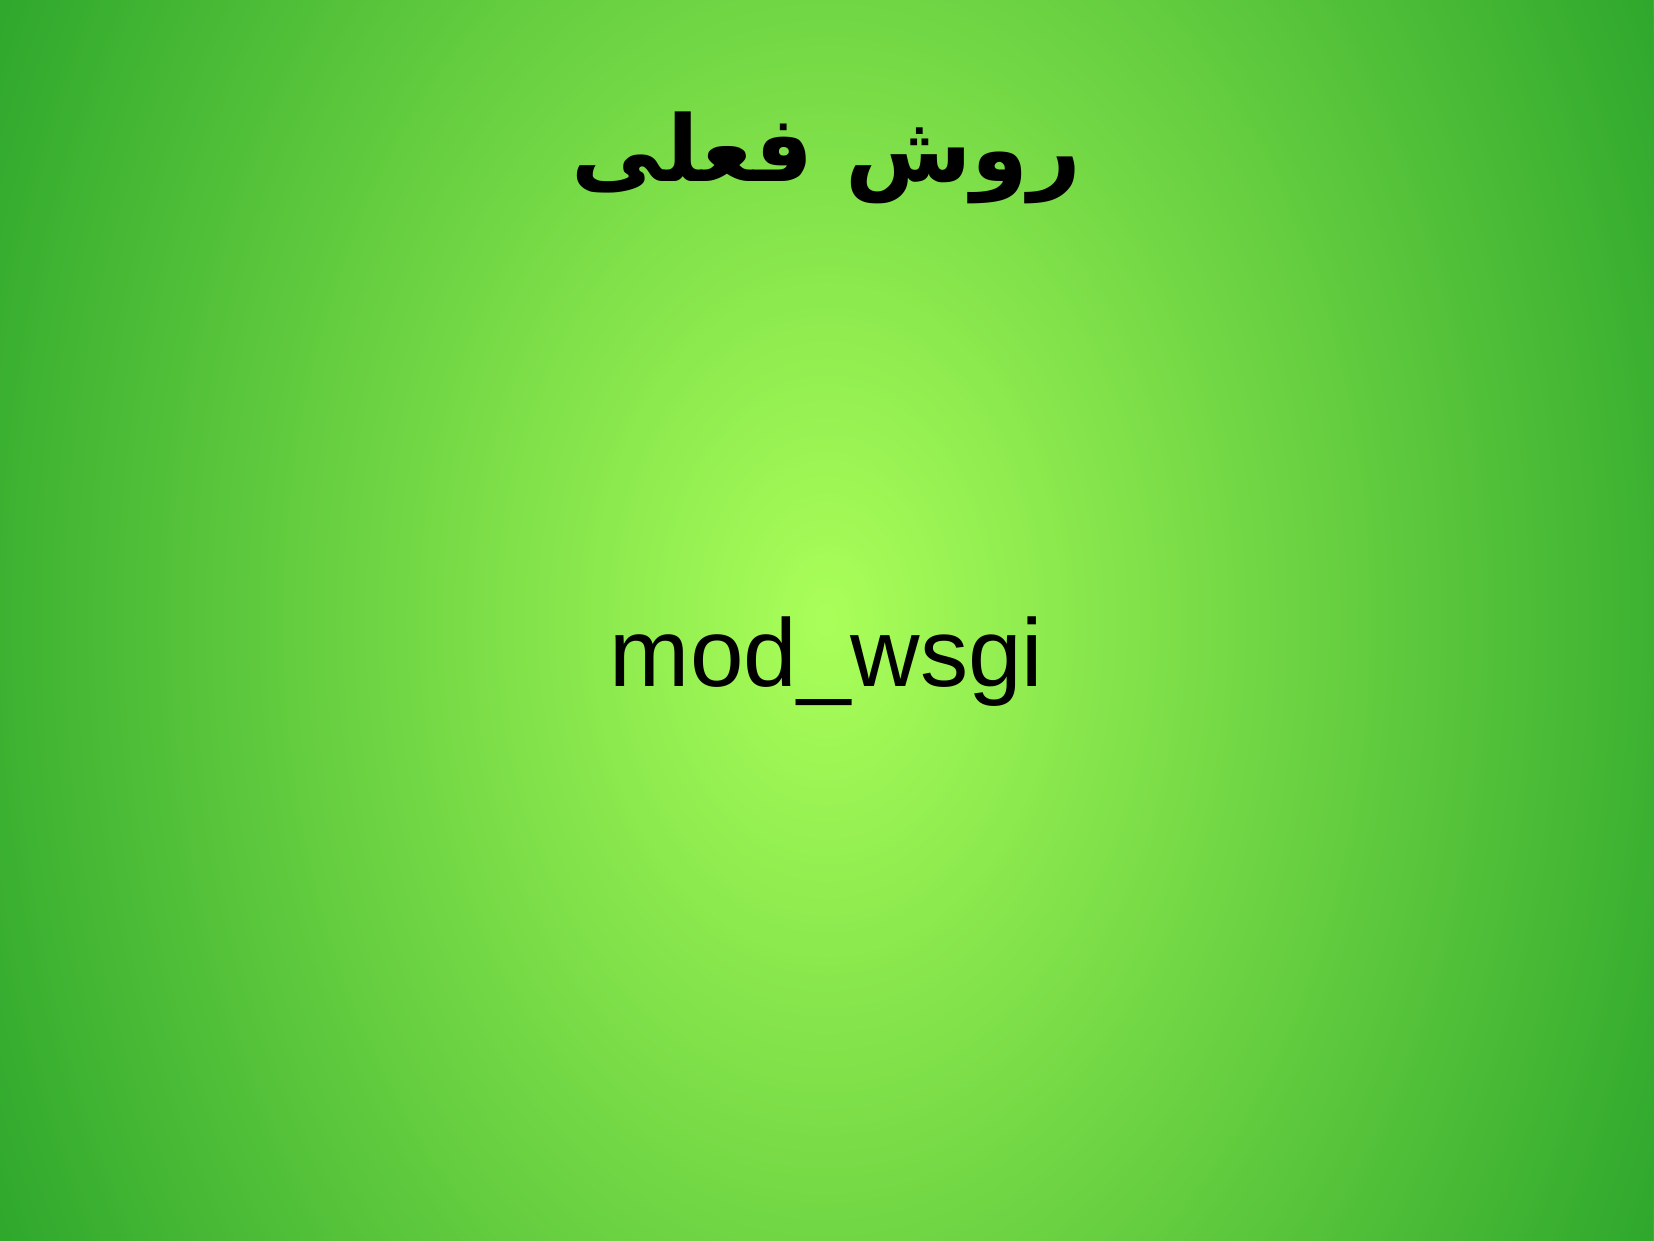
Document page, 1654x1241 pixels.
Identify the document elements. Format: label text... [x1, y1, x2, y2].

title روش فعلی [82, 47, 1571, 252]
list mod_wsgi [82, 299, 1571, 1019]
